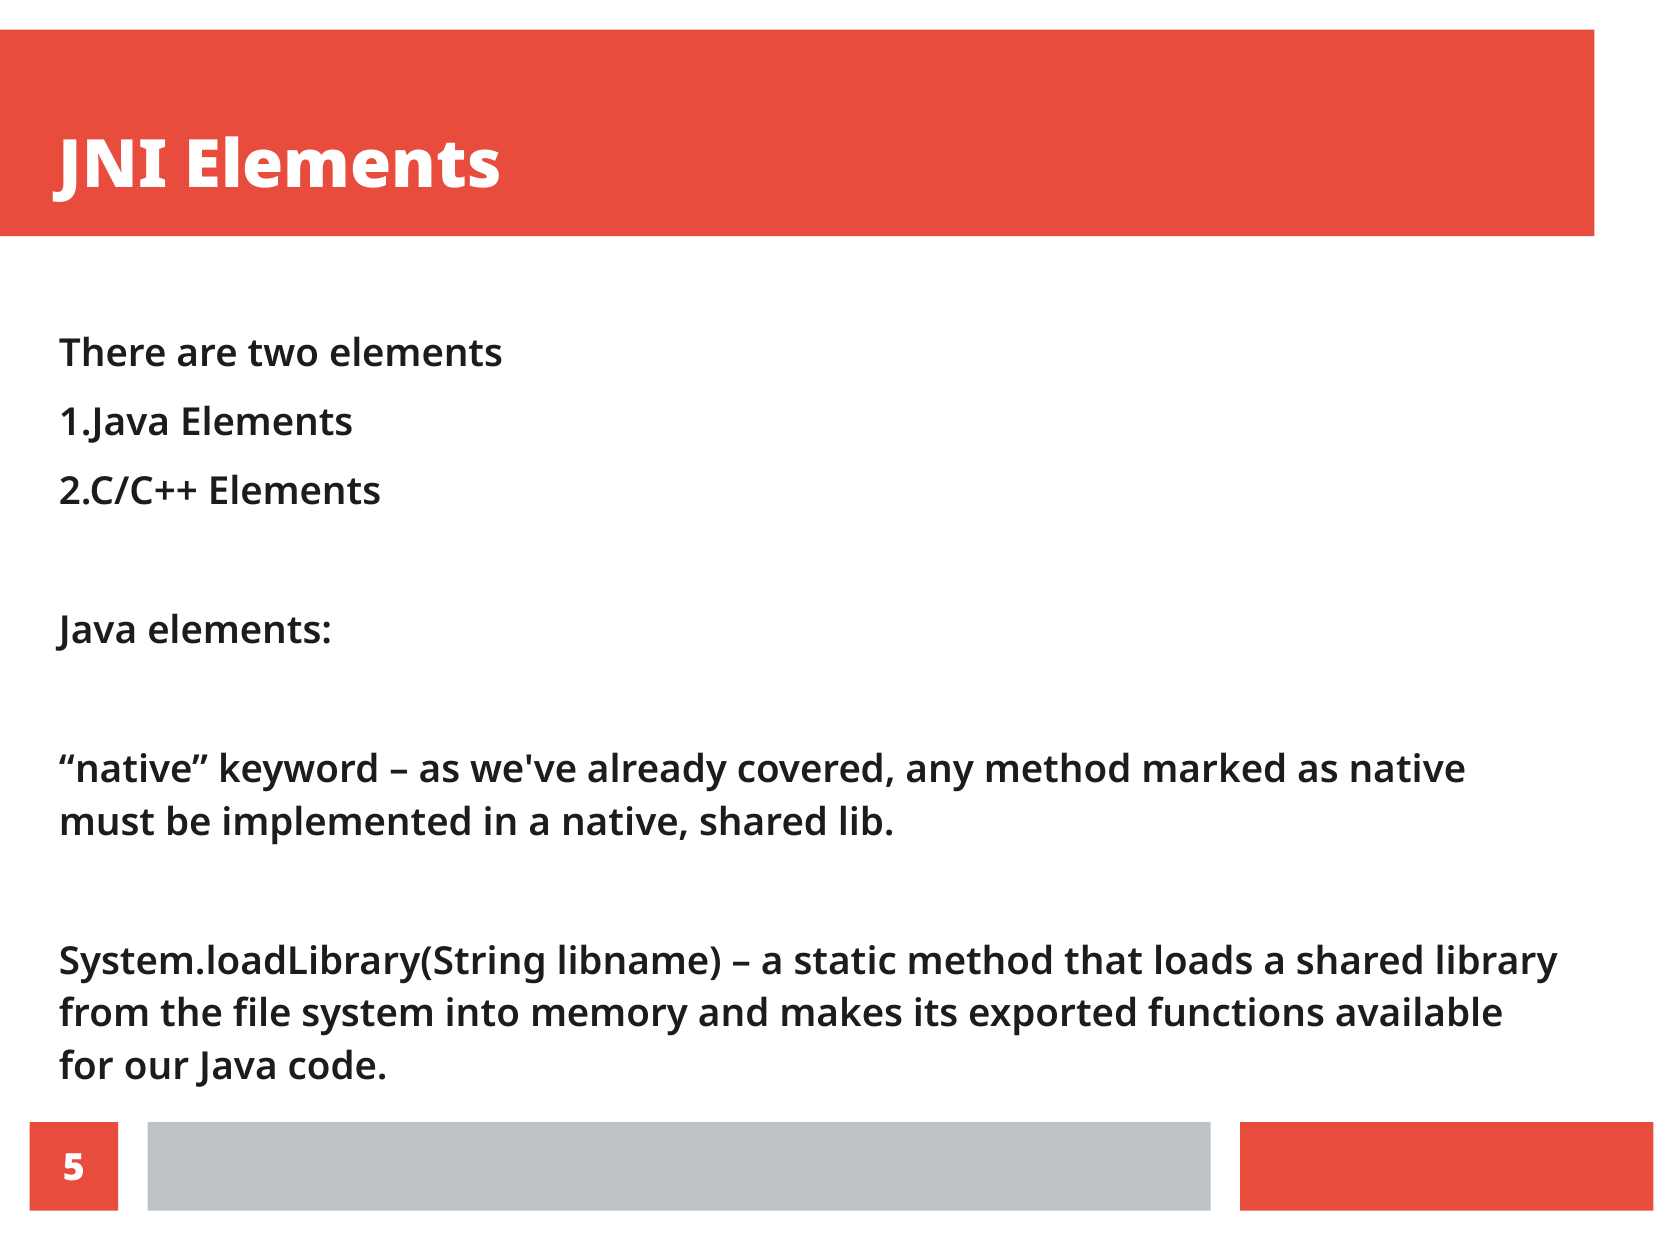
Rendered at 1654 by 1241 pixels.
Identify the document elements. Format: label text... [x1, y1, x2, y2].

title JNI Elements [59, 59, 1595, 207]
list There are two elements 1.Java Elements 2.C/C++ Elements Java elements: “native” keyword – as we've already covered, any method marked as native must be implemented in a native, shared lib. System.loadLibrary(String libname) – a static method that loads a shared library from the file system into memory and makes its exported functions available for our Java code. [59, 324, 1565, 1093]
